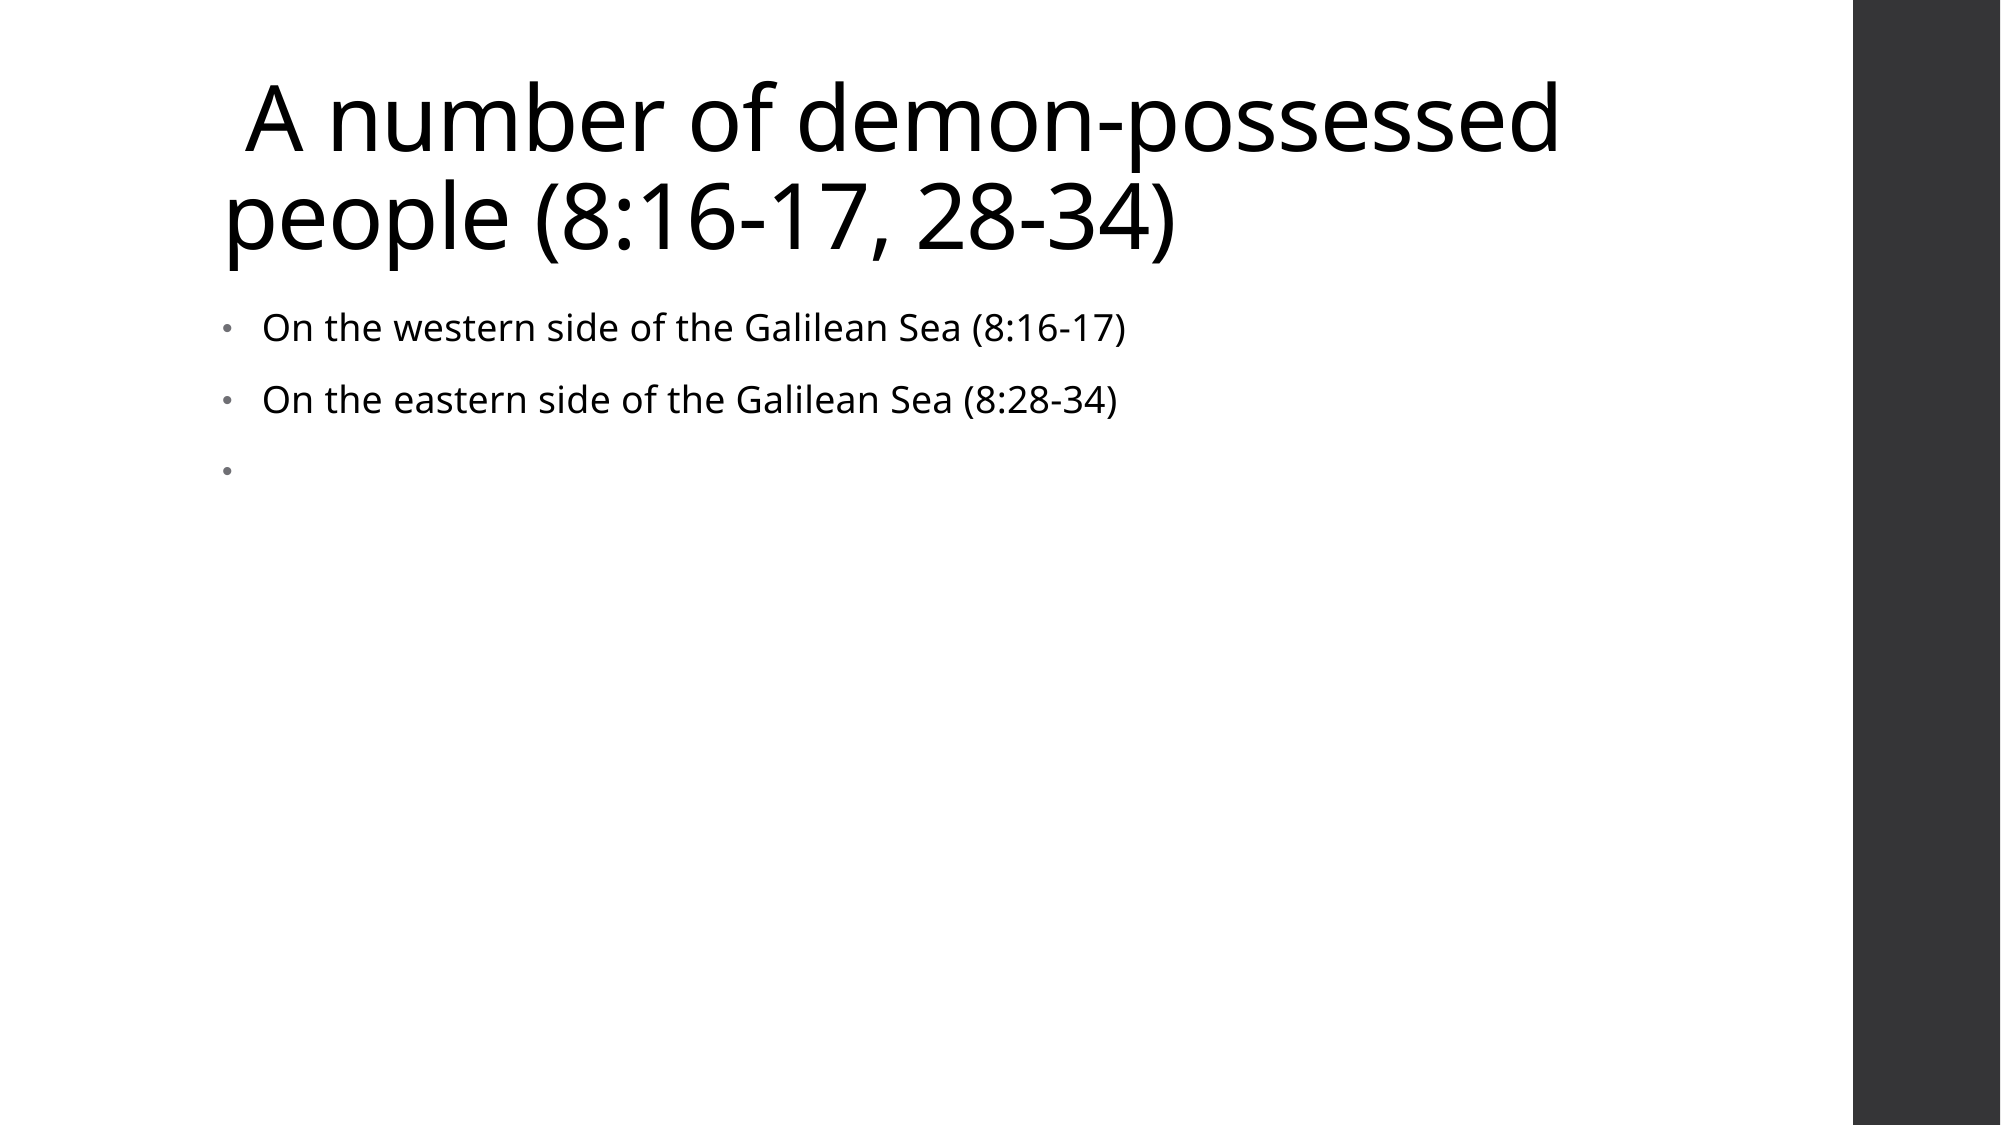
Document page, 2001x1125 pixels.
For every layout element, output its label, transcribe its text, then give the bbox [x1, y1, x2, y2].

list On the western side of the Galilean Sea (8:16-17) On the eastern side of the Galilean Sea (8:28-34) [206, 299, 1617, 1014]
title A number of demon-possessed people (8:16-17, 28-34) [206, 60, 1797, 278]
